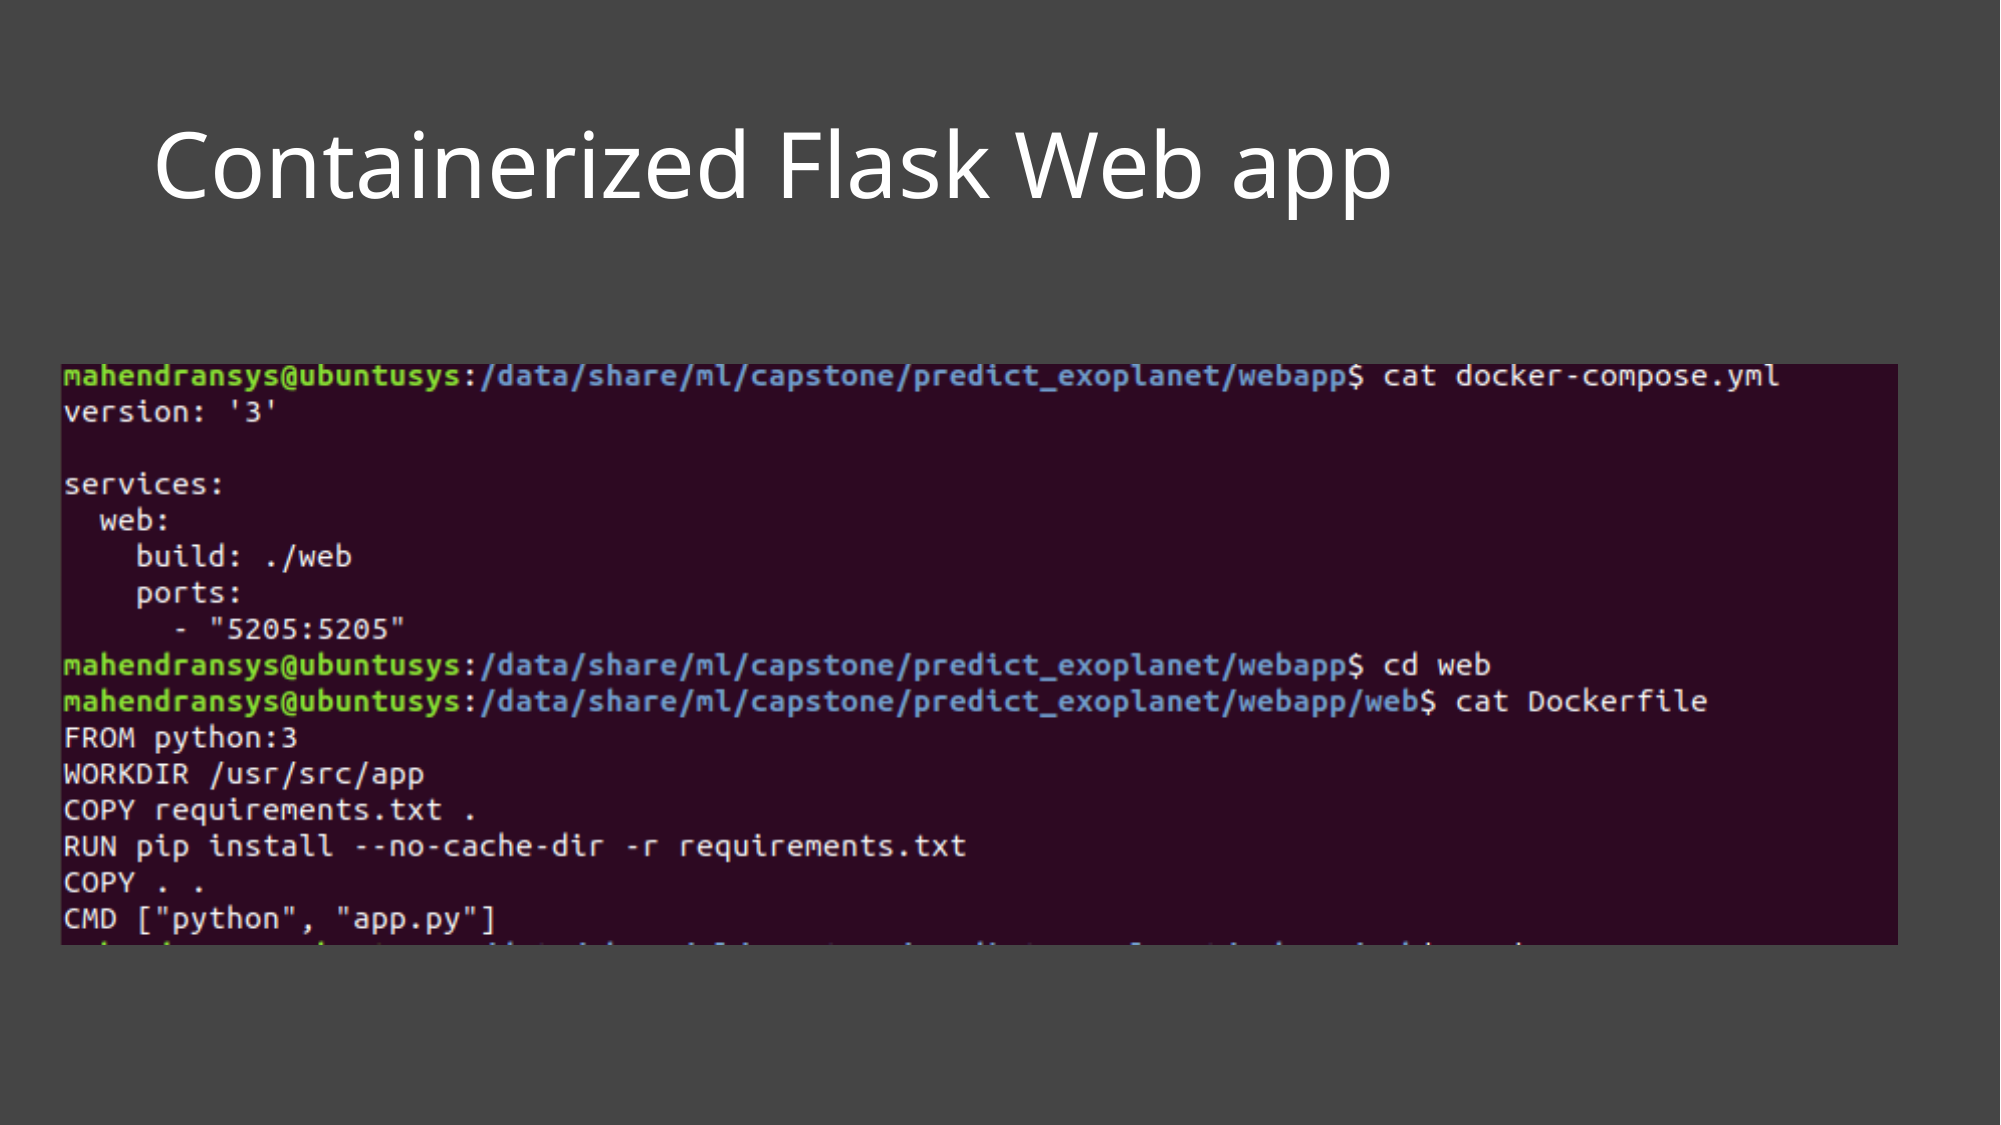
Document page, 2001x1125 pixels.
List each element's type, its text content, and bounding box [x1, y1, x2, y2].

title Containerized Flask Web app [137, 59, 1863, 278]
picture [60, 364, 1898, 945]
